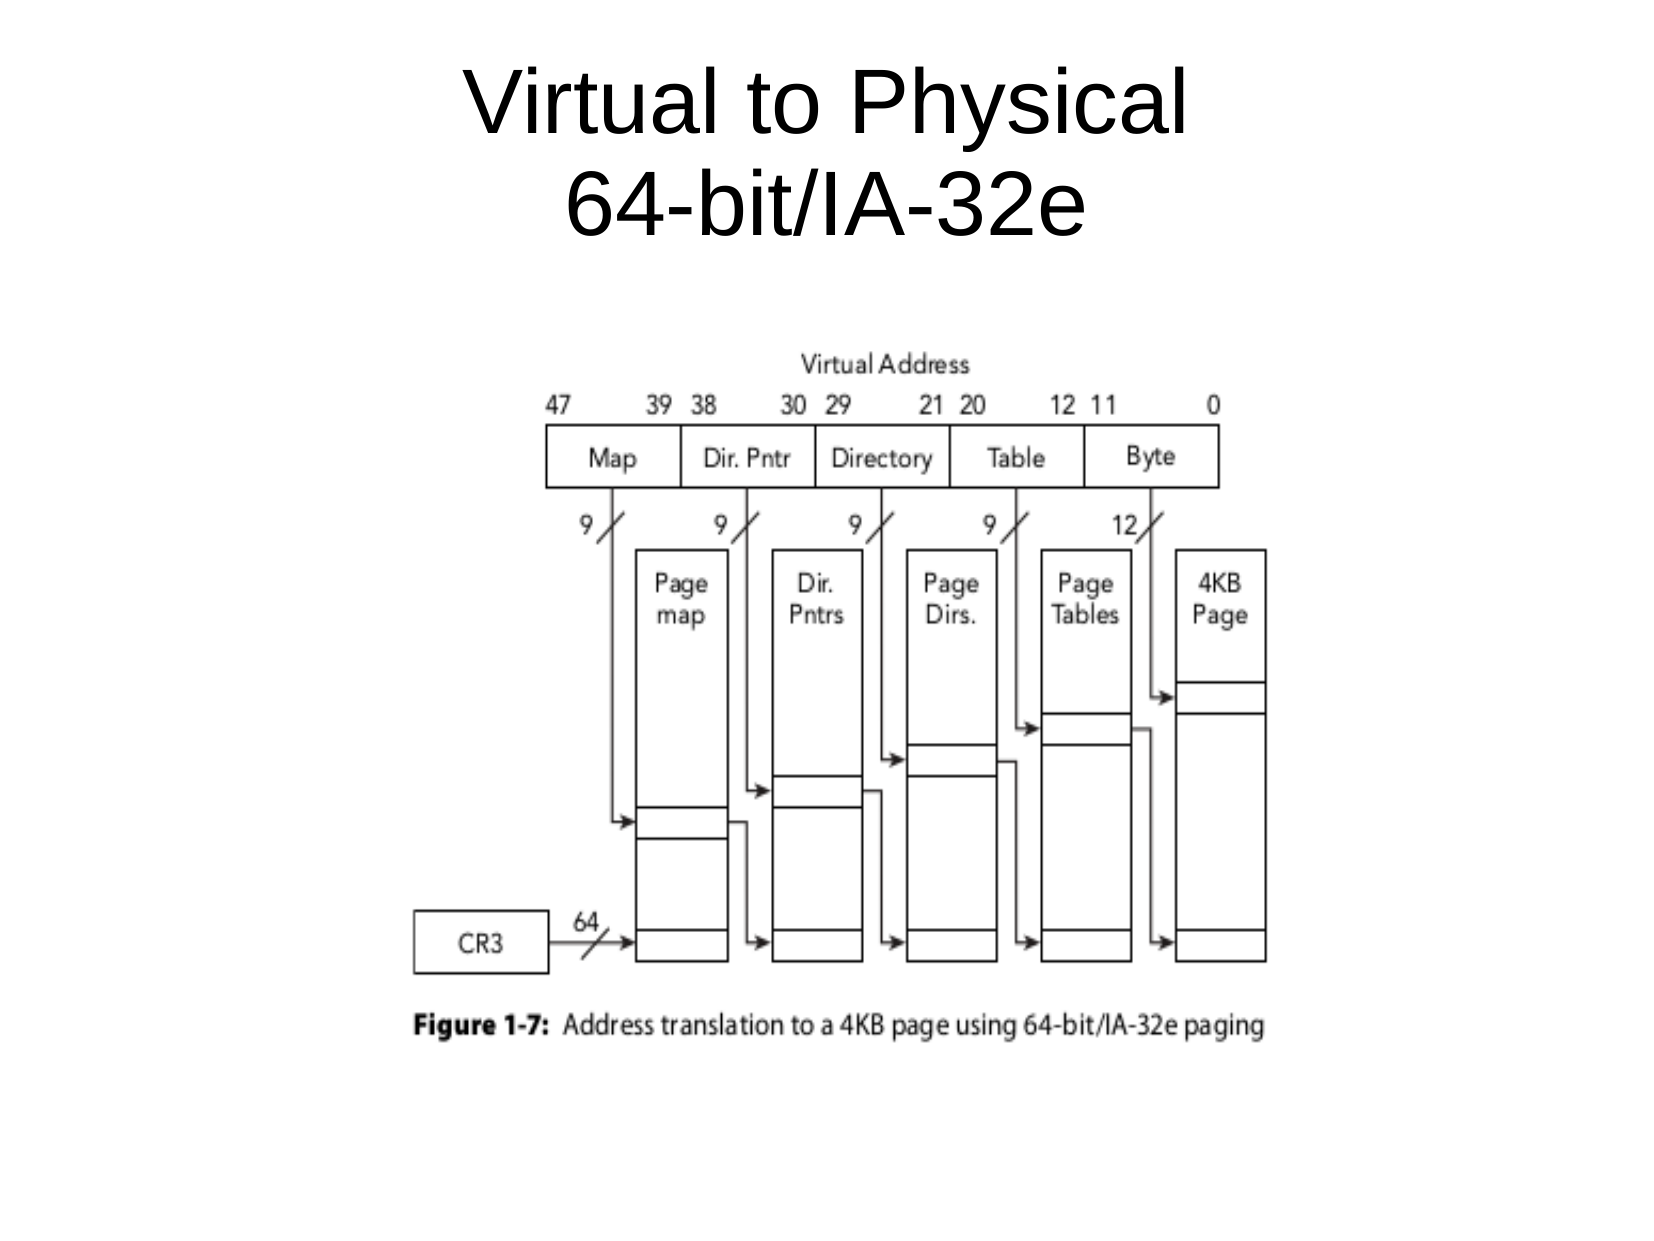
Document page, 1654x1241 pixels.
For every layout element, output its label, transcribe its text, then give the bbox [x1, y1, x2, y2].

title Virtual to Physical 64-bit/IA-32e [82, 49, 1571, 257]
picture [324, 338, 1389, 1057]
